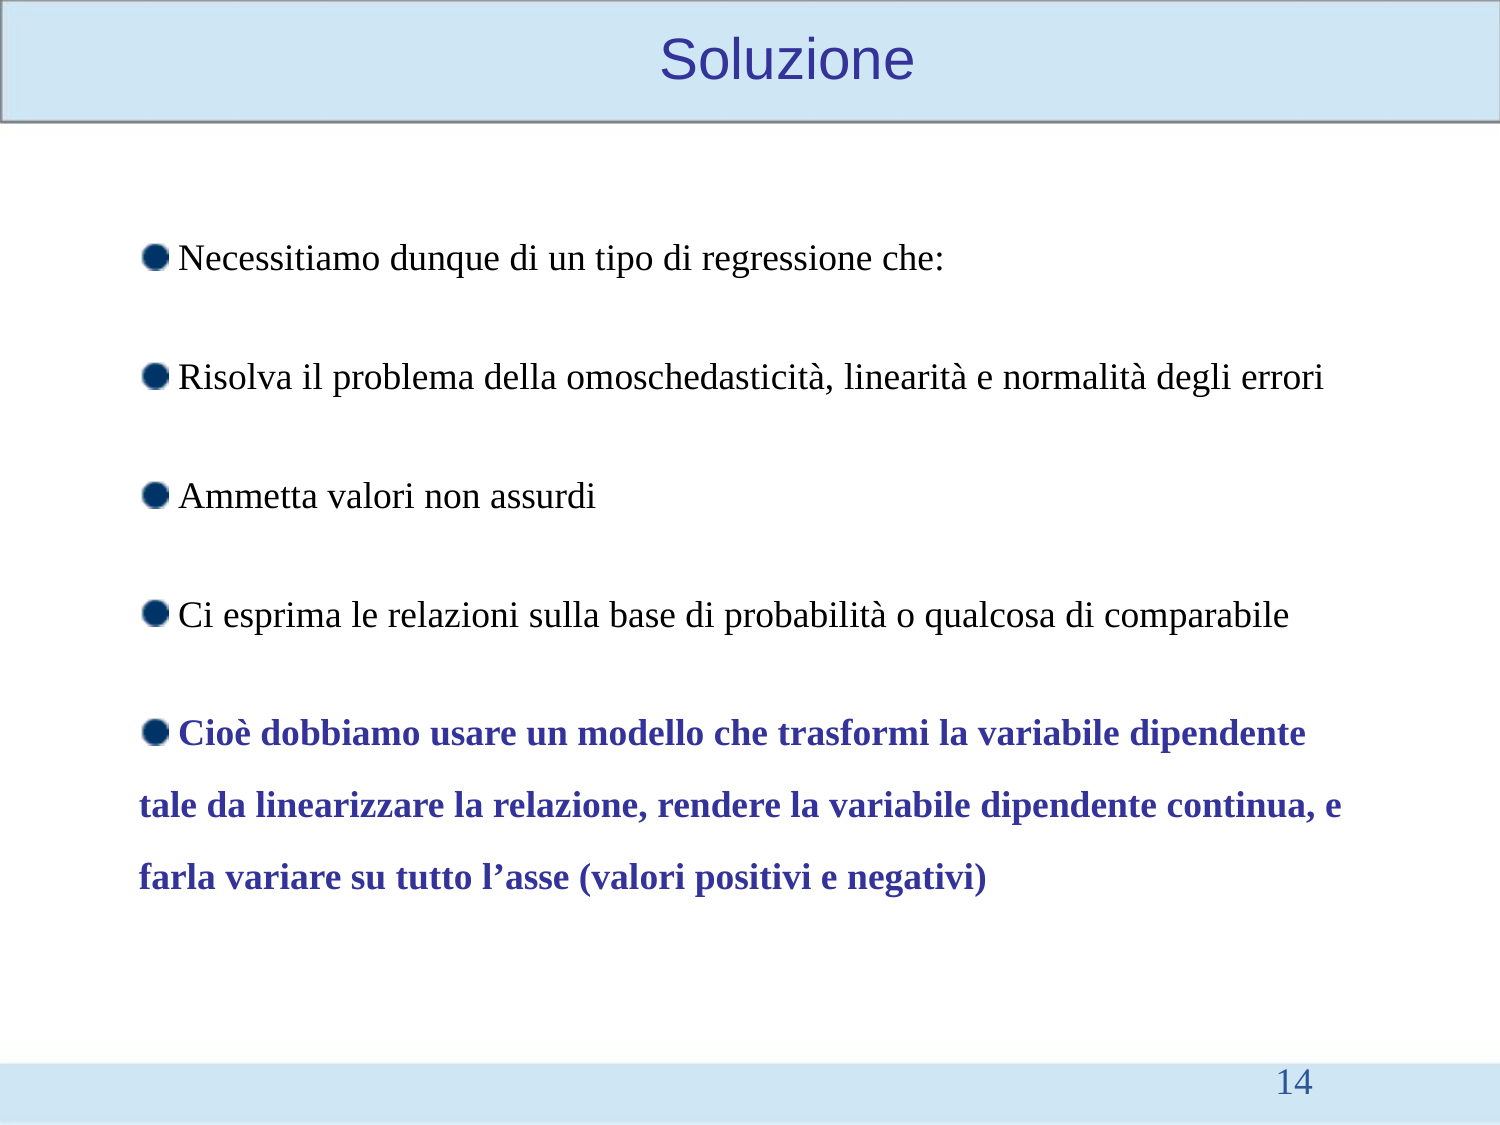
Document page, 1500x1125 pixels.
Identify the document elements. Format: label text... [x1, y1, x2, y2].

text_box Necessitiamo dunque di un tipo di regressione che: Risolva il problema della omoschedasticità, linearità e normalità degli errori Ammetta valori non assurdi Ci esprima le relazioni sulla base di probabilità o qualcosa di comparabile Cioè dobbiamo usare un modello che trasformi la variabile dipendente tale da linearizzare la relazione, rendere la variabile dipendente continua, e farla variare su tutto l’asse (valori positivi e negativi) [123, 198, 1368, 906]
title Soluzione [113, 0, 1463, 158]
picture [0, 0, 1500, 1125]
